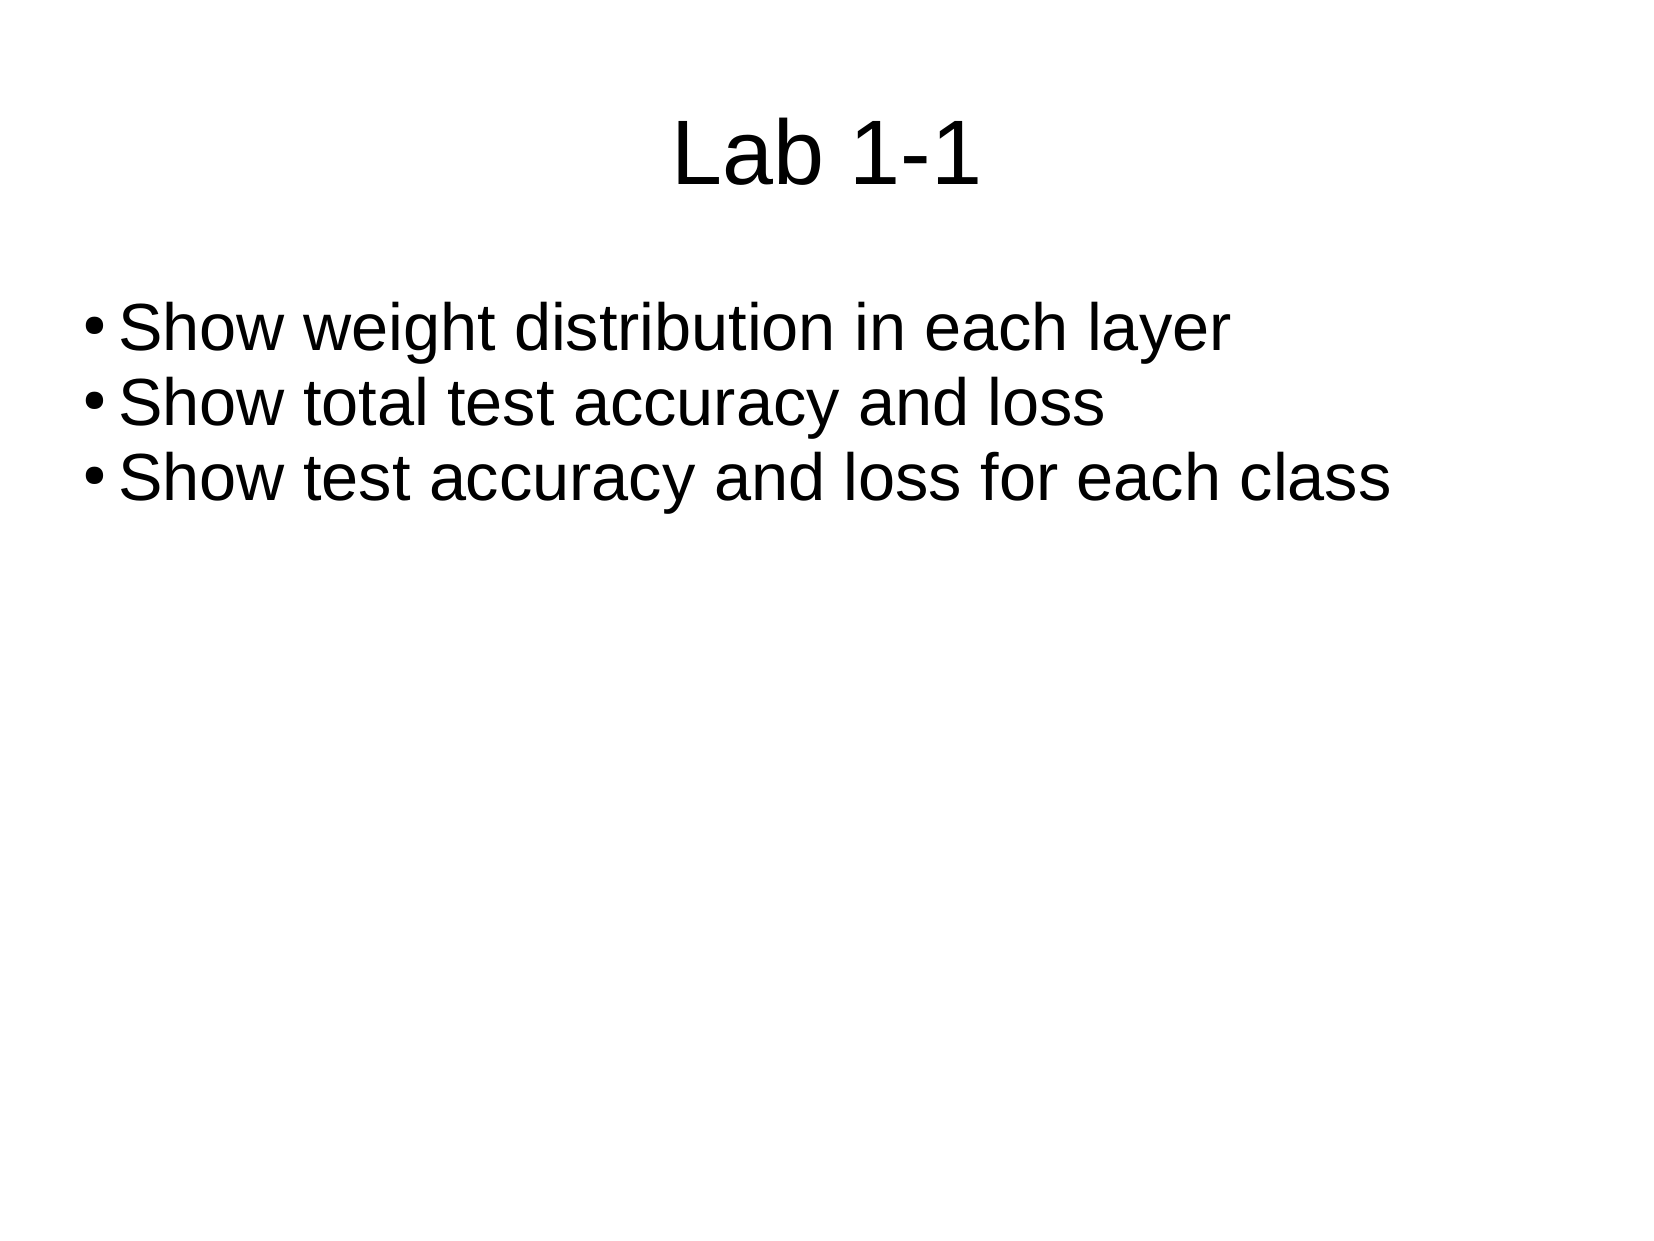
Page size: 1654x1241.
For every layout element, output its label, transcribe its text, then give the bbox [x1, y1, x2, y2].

subtitle Show weight distribution in each layer Show total test accuracy and loss Show test accuracy and loss for each class [82, 290, 1571, 1010]
title Lab 1-1 [82, 49, 1571, 257]
